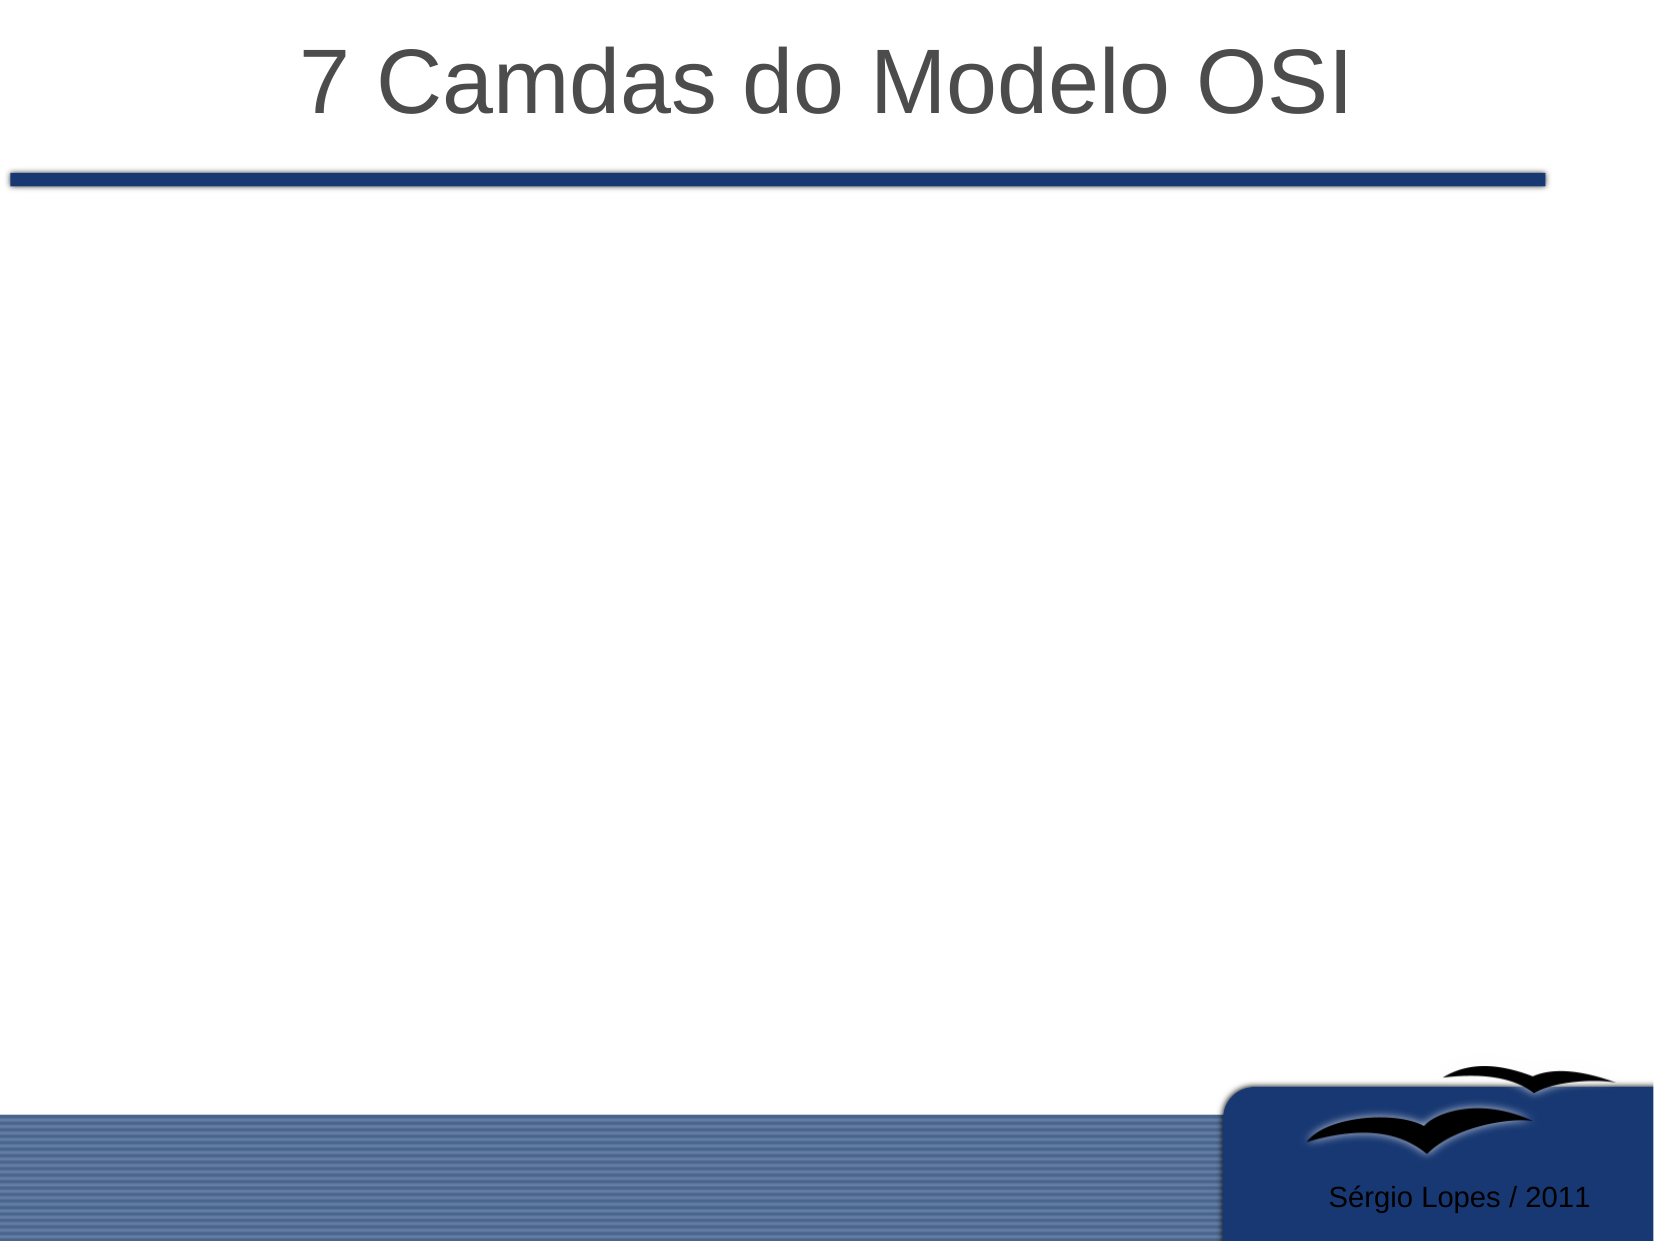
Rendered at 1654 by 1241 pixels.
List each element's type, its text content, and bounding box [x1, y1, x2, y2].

picture [0, 0, 1654, 1241]
text_box Sérgio Lopes / 2011 [1328, 1181, 1588, 1214]
title 7 Camdas do Modelo OSI [121, 0, 1534, 164]
